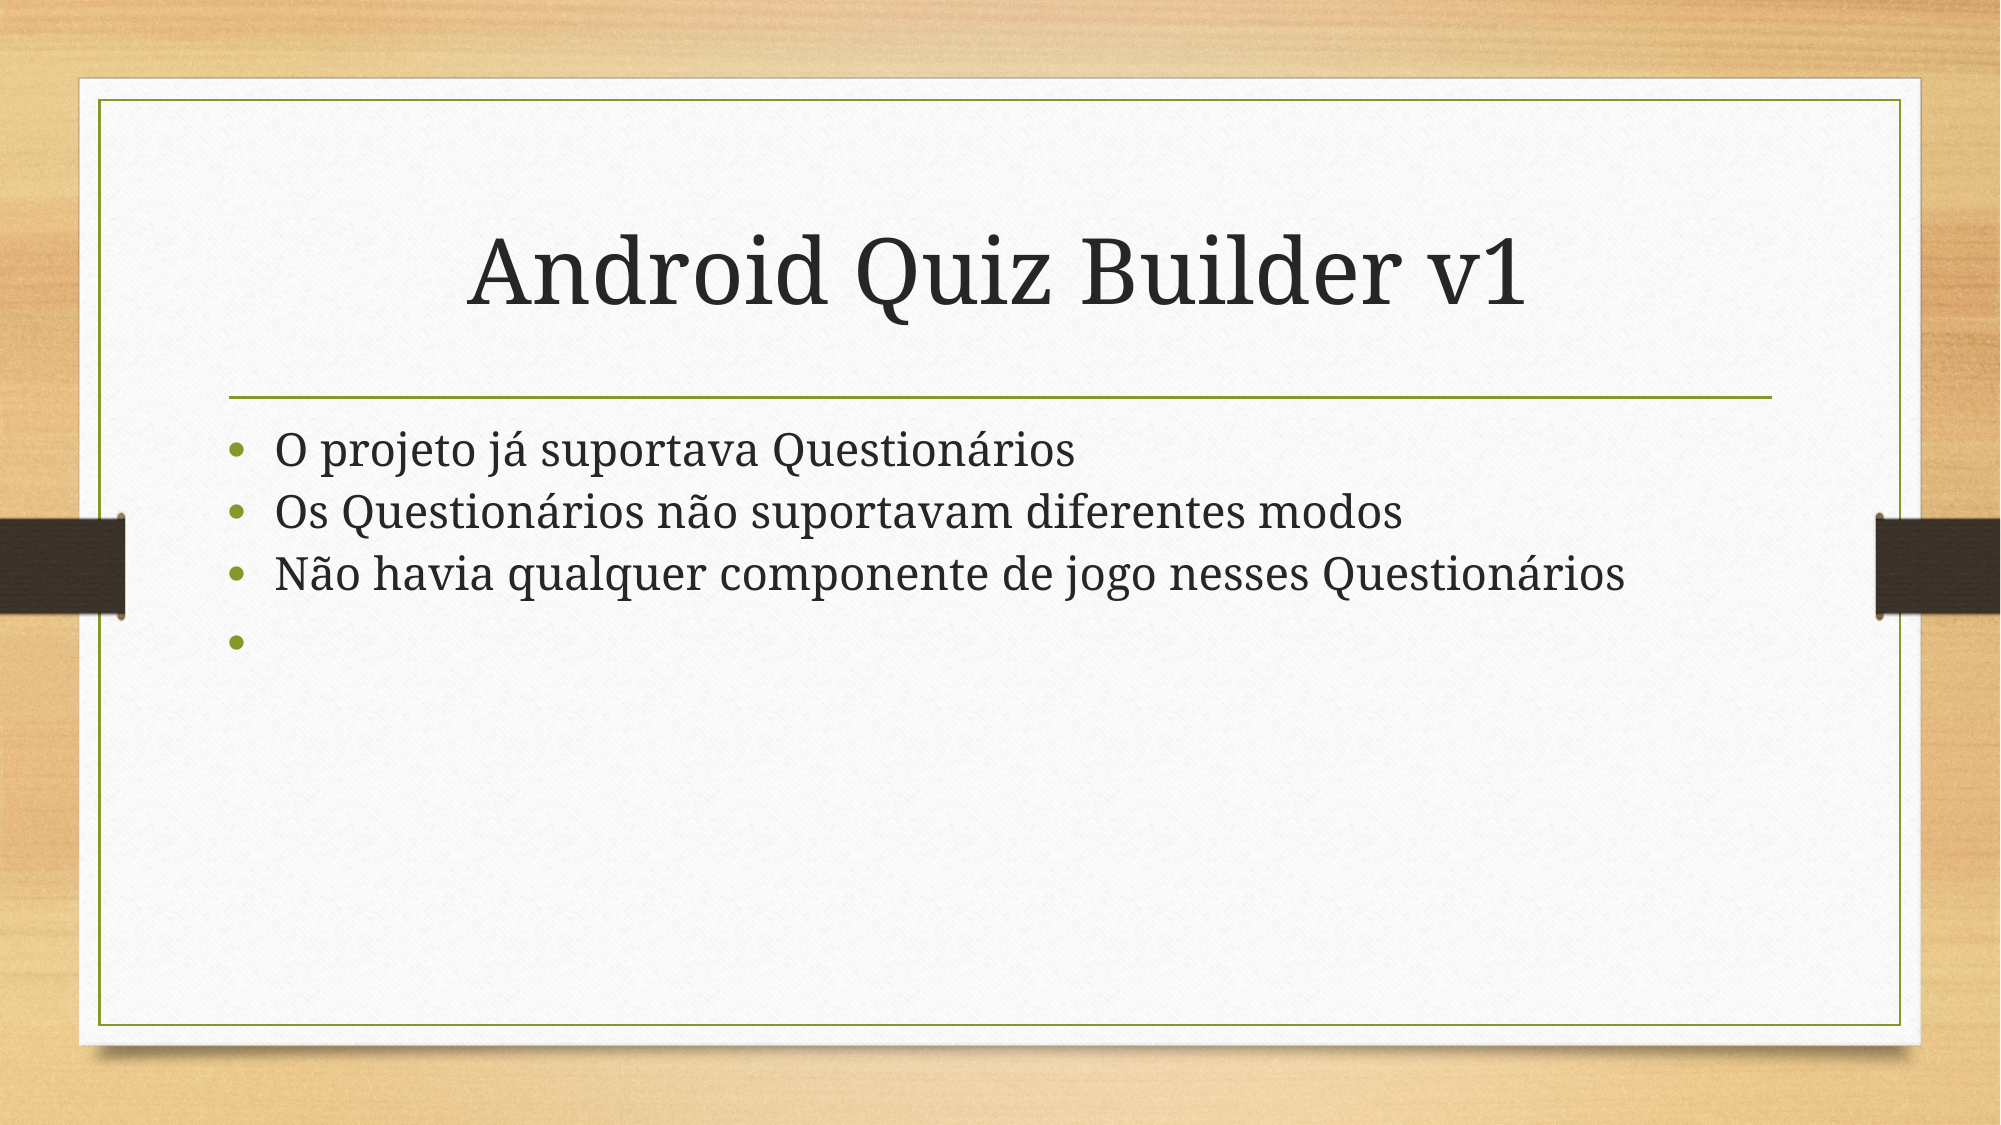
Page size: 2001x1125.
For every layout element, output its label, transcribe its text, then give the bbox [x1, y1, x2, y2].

list O projeto já suportava Questionários Os Questionários não suportavam diferentes modos Não havia qualquer componente de jogo nesses Questionários [212, 419, 1788, 964]
title Android Quiz Builder v1 [212, 161, 1788, 376]
